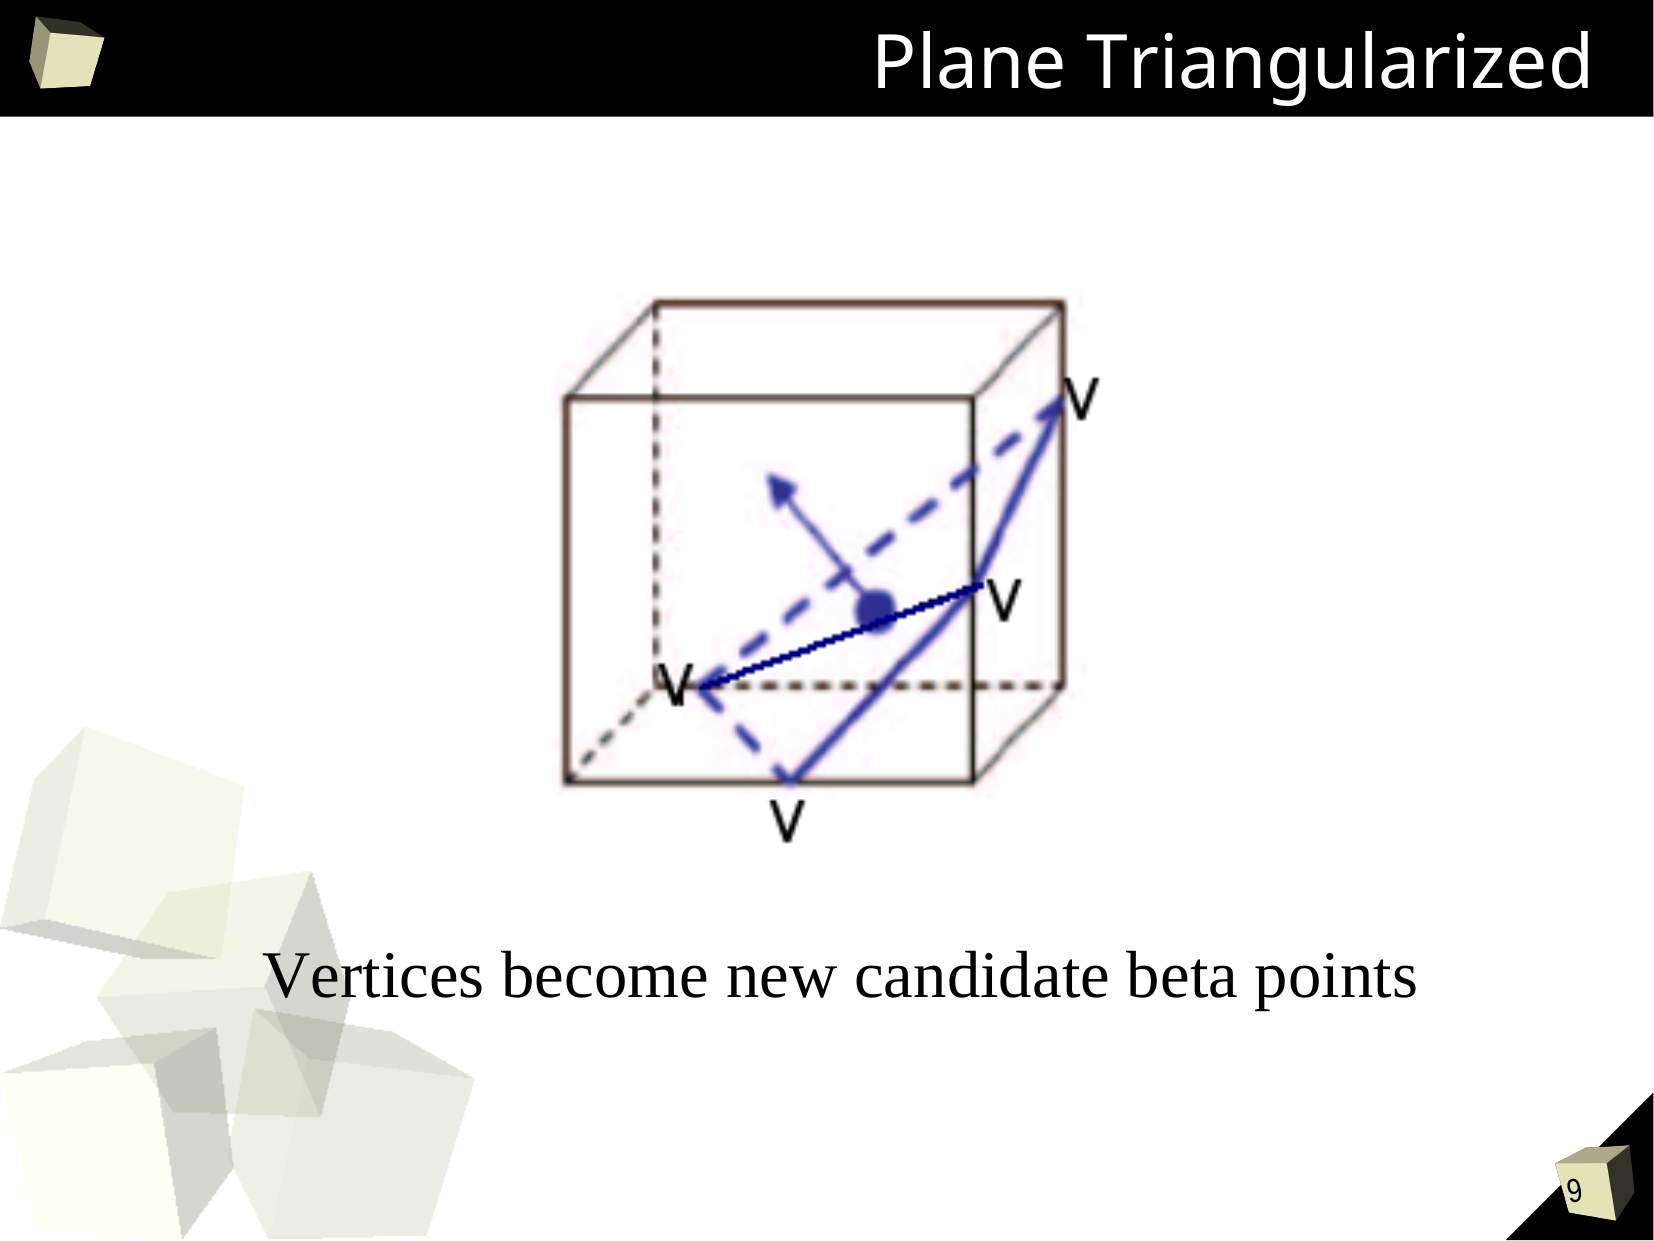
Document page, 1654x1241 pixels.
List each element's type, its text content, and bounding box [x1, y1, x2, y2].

picture [508, 262, 1146, 863]
title Plane Triangularized [118, 0, 1595, 119]
picture [0, 726, 477, 1241]
text_box Vertices become new candidate beta points [262, 937, 1414, 1012]
